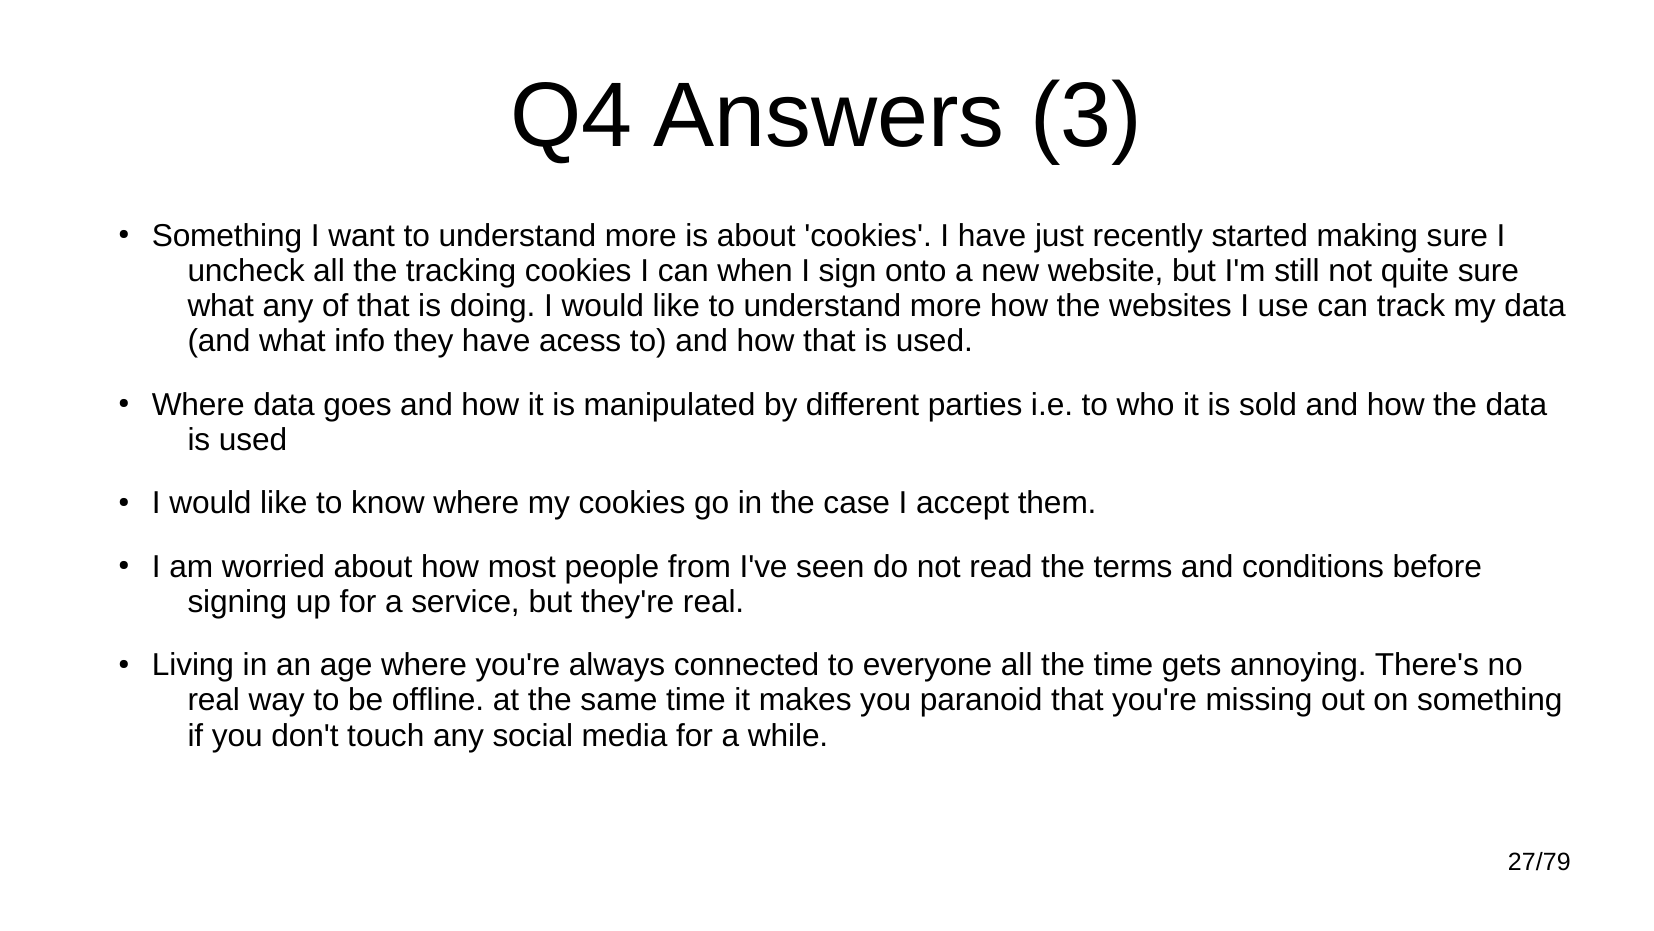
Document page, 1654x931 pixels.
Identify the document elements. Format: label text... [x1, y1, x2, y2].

list Something I want to understand more is about 'cookies'. I have just recently started making sure I uncheck all the tracking cookies I can when I sign onto a new website, but I'm still not quite sure what any of that is doing. I would like to understand more how the websites I use can track my data (and what info they have acess to) and how that is used. Where data goes and how it is manipulated by different parties i.e. to who it is sold and how the data is used I would like to know where my cookies go in the case I accept them. I am worried about how most people from I've seen do not read the terms and conditions before signing up for a service, but they're real. Living in an age where you're always connected to everyone all the time gets annoying. There's no real way to be offline. at the same time it makes you paranoid that you're missing out on something if you don't touch any social media for a while. [82, 217, 1571, 758]
title Q4 Answers (3) [82, 37, 1571, 193]
